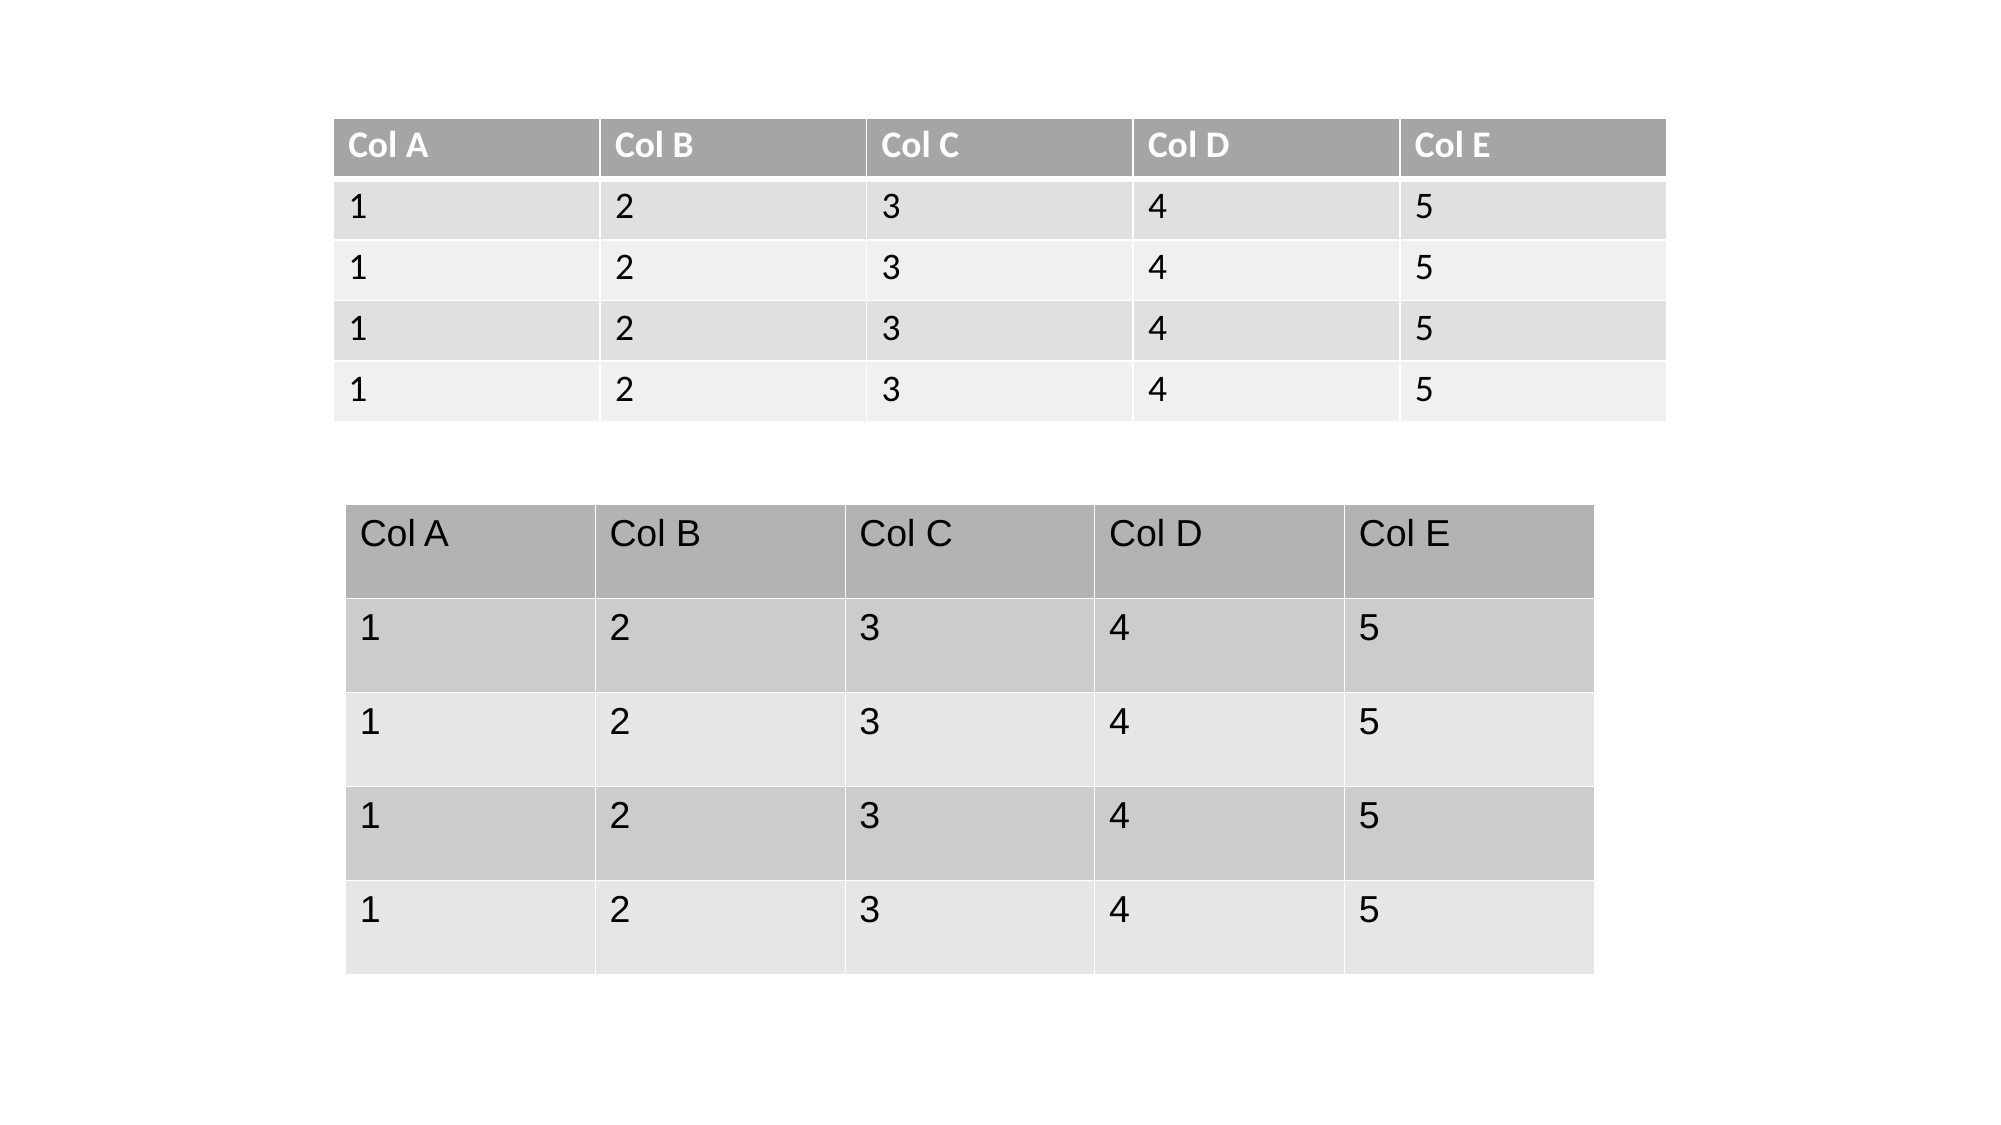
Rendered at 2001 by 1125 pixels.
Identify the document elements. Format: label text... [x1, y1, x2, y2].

table_cell 2 [601, 241, 866, 300]
table_cell 5 [1345, 599, 1594, 692]
table_header Col C [846, 505, 1094, 598]
table_cell 5 [1401, 241, 1666, 300]
table_cell 1 [346, 881, 595, 974]
table_cell 5 [1345, 693, 1594, 786]
table_cell 3 [846, 881, 1094, 974]
table_cell 3 [846, 693, 1094, 786]
table_cell 2 [596, 881, 845, 974]
table_cell 1 [346, 693, 595, 786]
table_cell 1 [346, 599, 595, 692]
table_cell 4 [1095, 693, 1344, 786]
table_cell 3 [846, 787, 1094, 880]
table_header Col E [1345, 505, 1594, 598]
table_cell 1 [334, 362, 599, 421]
table_cell 2 [601, 362, 866, 421]
table_cell 5 [1345, 881, 1594, 974]
table_cell 2 [601, 182, 866, 239]
table_cell 4 [1134, 241, 1399, 300]
table_cell 3 [867, 301, 1132, 360]
table_cell 3 [867, 362, 1132, 421]
table_cell 5 [1401, 182, 1666, 239]
table_cell 4 [1095, 599, 1344, 692]
table_header Col B [596, 505, 845, 598]
table_header Col B [601, 119, 866, 176]
table_cell 4 [1095, 881, 1344, 974]
table_header Col A [346, 505, 595, 598]
table_header Col A [334, 119, 599, 176]
table_cell 2 [596, 787, 845, 880]
table_cell 5 [1401, 362, 1666, 421]
table_cell 1 [334, 182, 599, 239]
table_cell 4 [1134, 362, 1399, 421]
table_cell 2 [601, 301, 866, 360]
table_cell 1 [334, 241, 599, 300]
table_header Col E [1401, 119, 1666, 176]
table_cell 1 [334, 301, 599, 360]
table_cell 4 [1134, 182, 1399, 239]
table_header Col D [1134, 119, 1399, 176]
table_cell 4 [1095, 787, 1344, 880]
table_header Col D [1095, 505, 1344, 598]
table_header Col C [867, 119, 1132, 176]
table_cell 3 [867, 241, 1132, 300]
table_cell 5 [1345, 787, 1594, 880]
table_cell 2 [596, 599, 845, 692]
table_cell 3 [867, 182, 1132, 239]
table_cell 1 [346, 787, 595, 880]
table_cell 3 [846, 599, 1094, 692]
table_cell 4 [1134, 301, 1399, 360]
table_cell 5 [1401, 301, 1666, 360]
table_cell 2 [596, 693, 845, 786]
